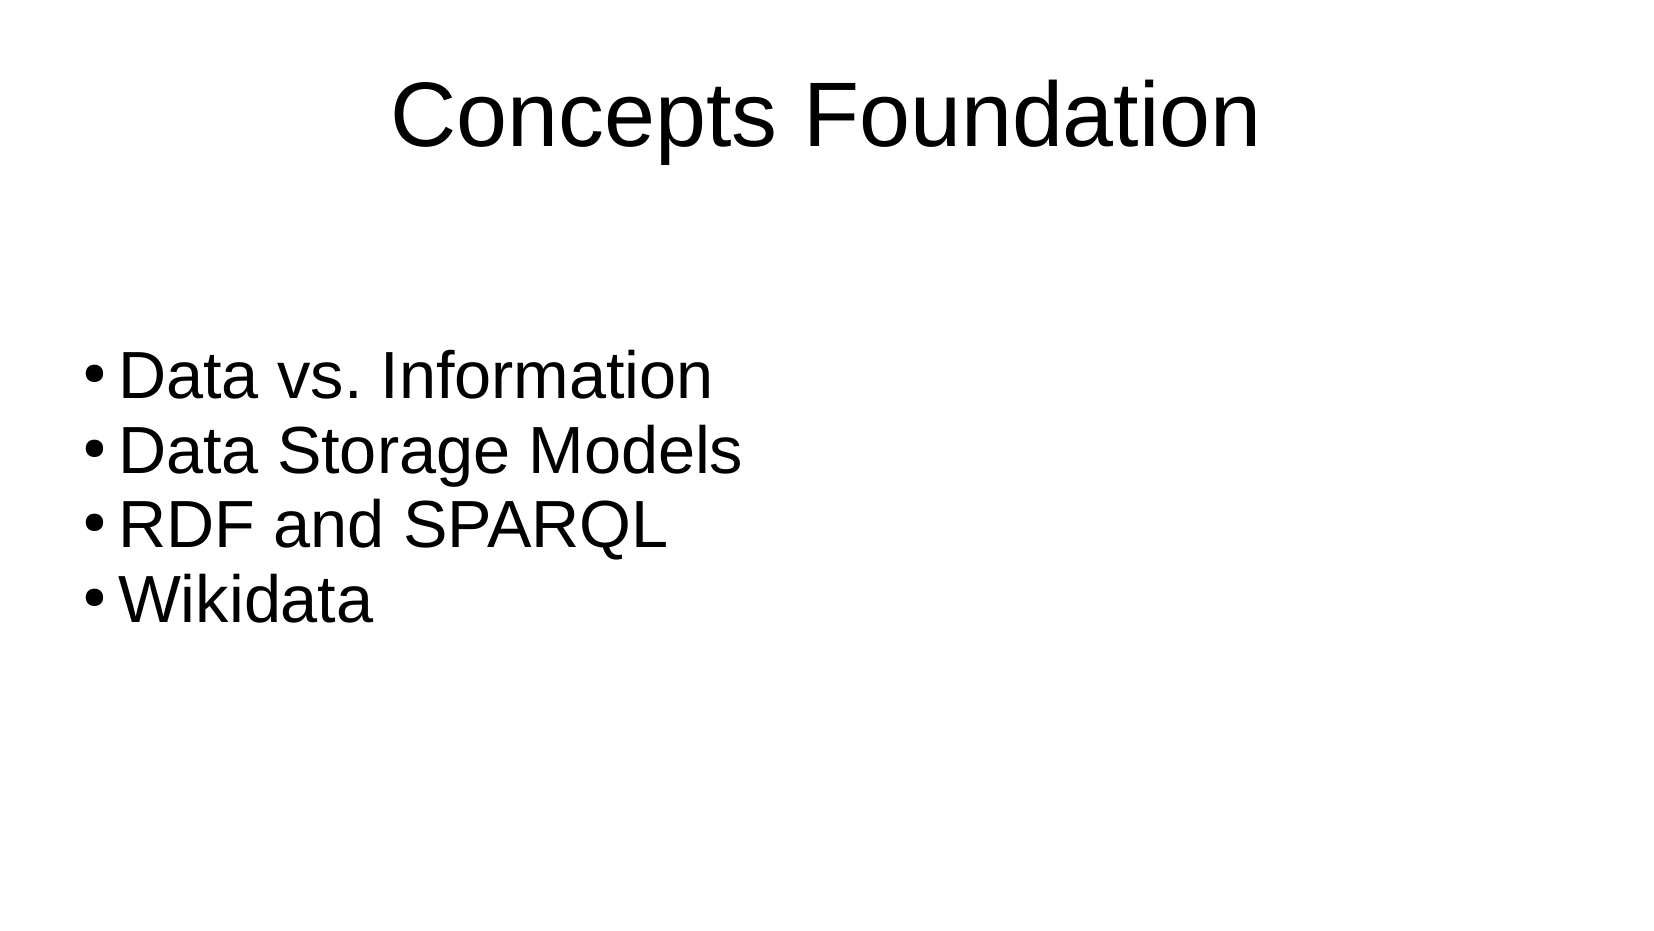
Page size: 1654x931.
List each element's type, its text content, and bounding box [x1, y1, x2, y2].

title Concepts Foundation [82, 37, 1571, 193]
subtitle Data vs. Information Data Storage Models RDF and SPARQL Wikidata [82, 217, 1571, 758]
